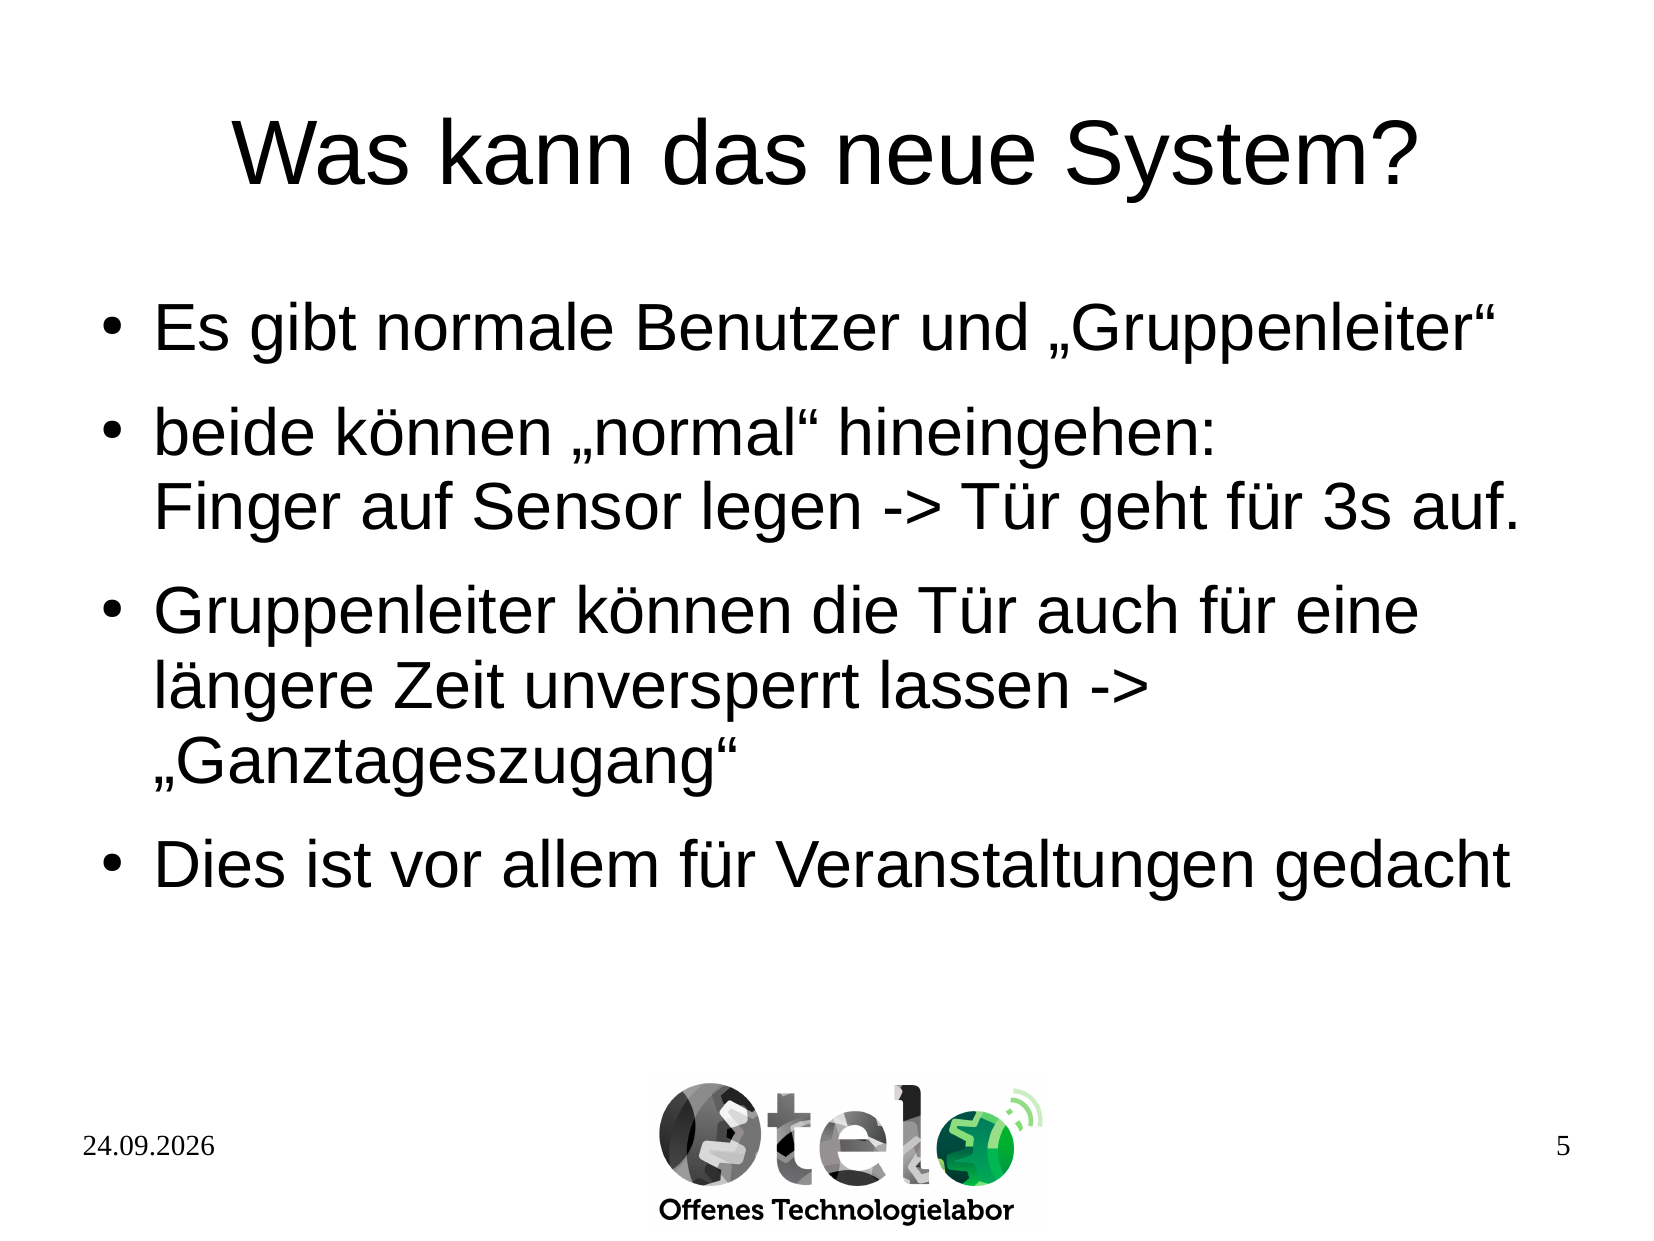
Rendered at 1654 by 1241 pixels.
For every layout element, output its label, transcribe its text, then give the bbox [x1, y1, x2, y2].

picture [649, 1071, 1050, 1229]
list Es gibt normale Benutzer und „Gruppenleiter“ beide können „normal“ hineingehen: Finger auf Sensor legen -> Tür geht für 3s auf. Gruppenleiter können die Tür auch für eine längere Zeit unversperrt lassen -> „Ganztageszugang“ Dies ist vor allem für Veranstaltungen gedacht [82, 290, 1571, 1010]
title Was kann das neue System? [82, 49, 1571, 257]
